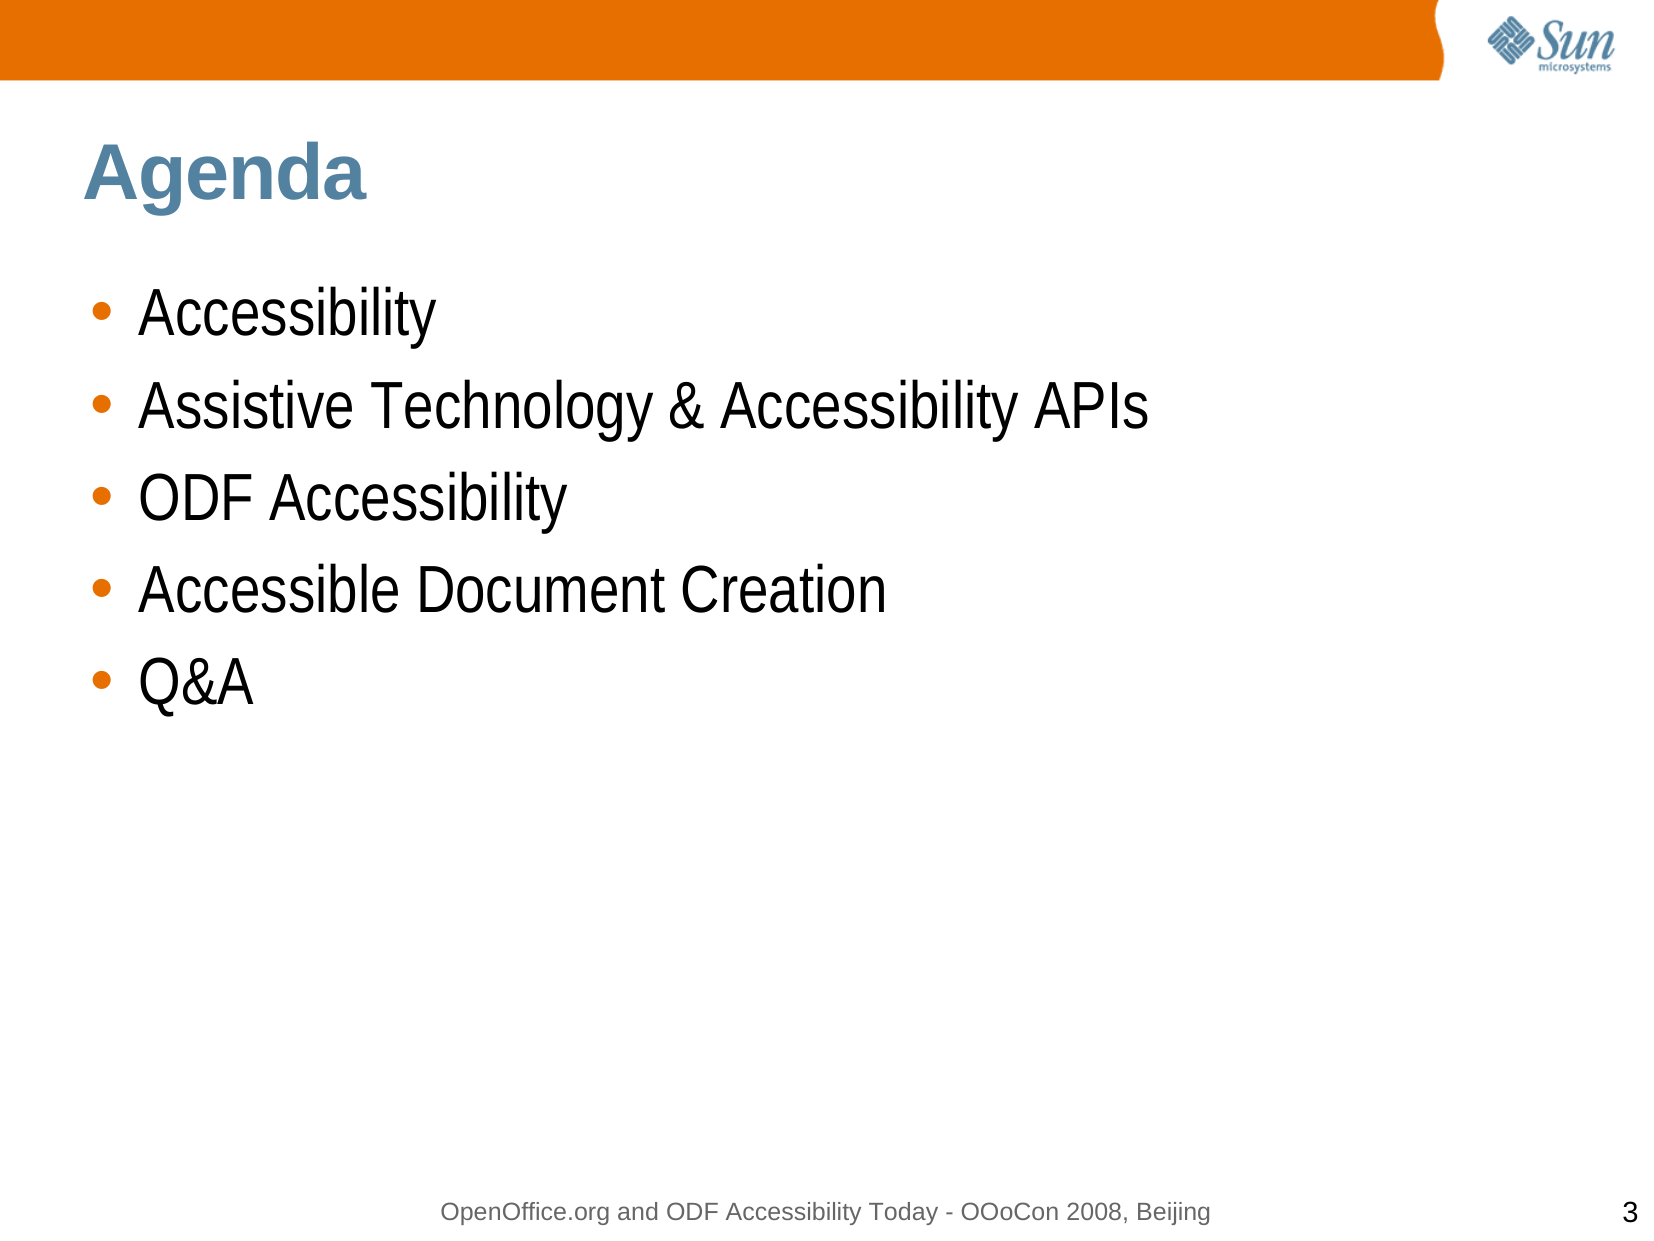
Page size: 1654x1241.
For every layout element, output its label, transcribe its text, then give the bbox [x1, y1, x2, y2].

picture [0, 0, 1654, 83]
title Agenda [82, 135, 1585, 251]
list Accessibility Assistive Technology & Accessibility APIs ODF Accessibility Accessible Document Creation Q&A [71, 283, 1545, 1121]
